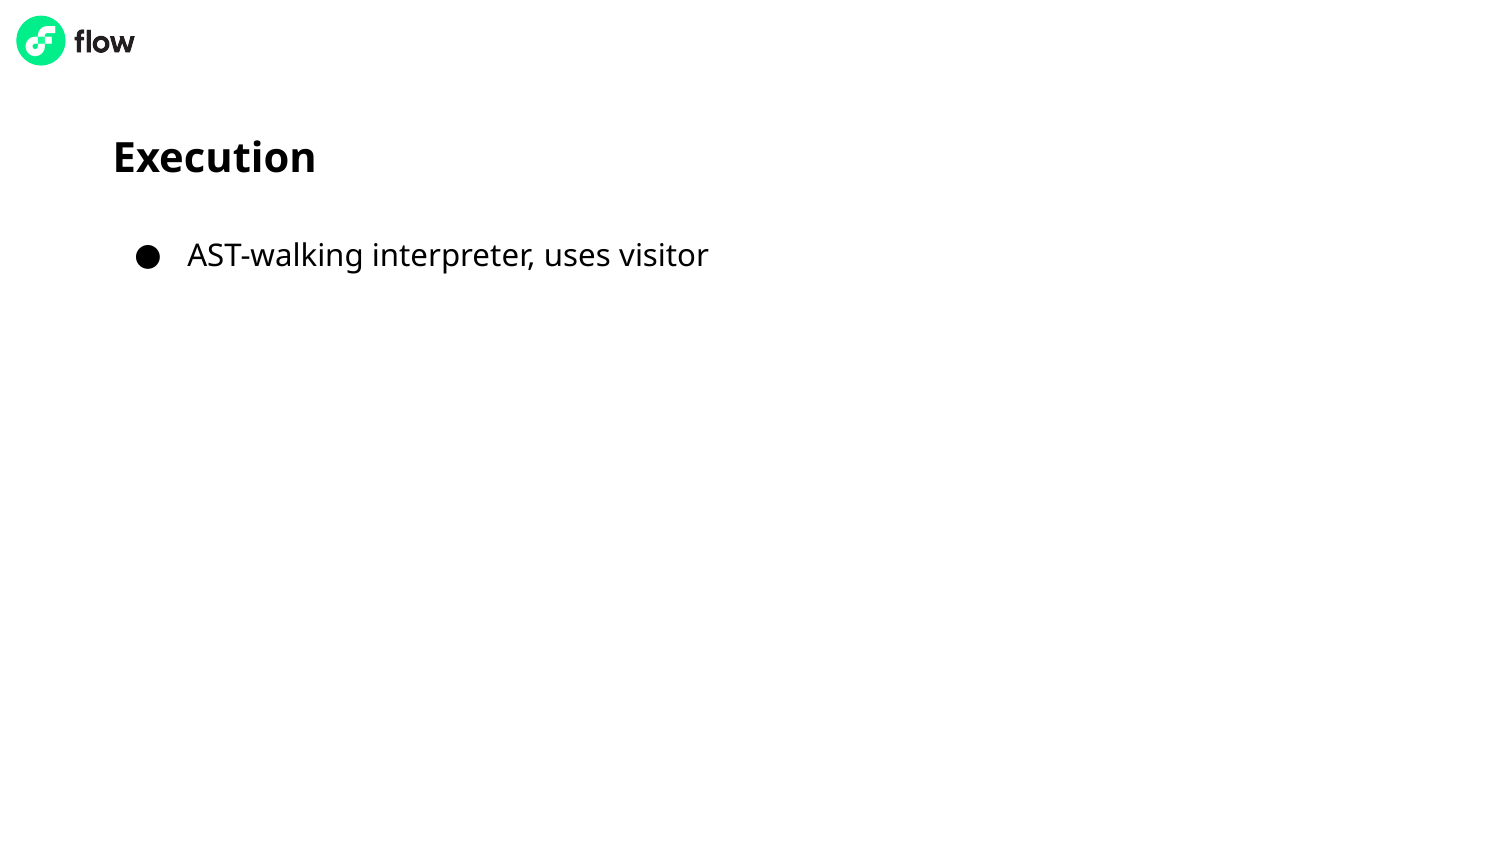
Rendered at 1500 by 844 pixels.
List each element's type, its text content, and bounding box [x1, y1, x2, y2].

text_box Execution [97, 115, 820, 197]
picture [14, 14, 137, 67]
text_box AST-walking interpreter, uses visitor [97, 214, 1409, 777]
